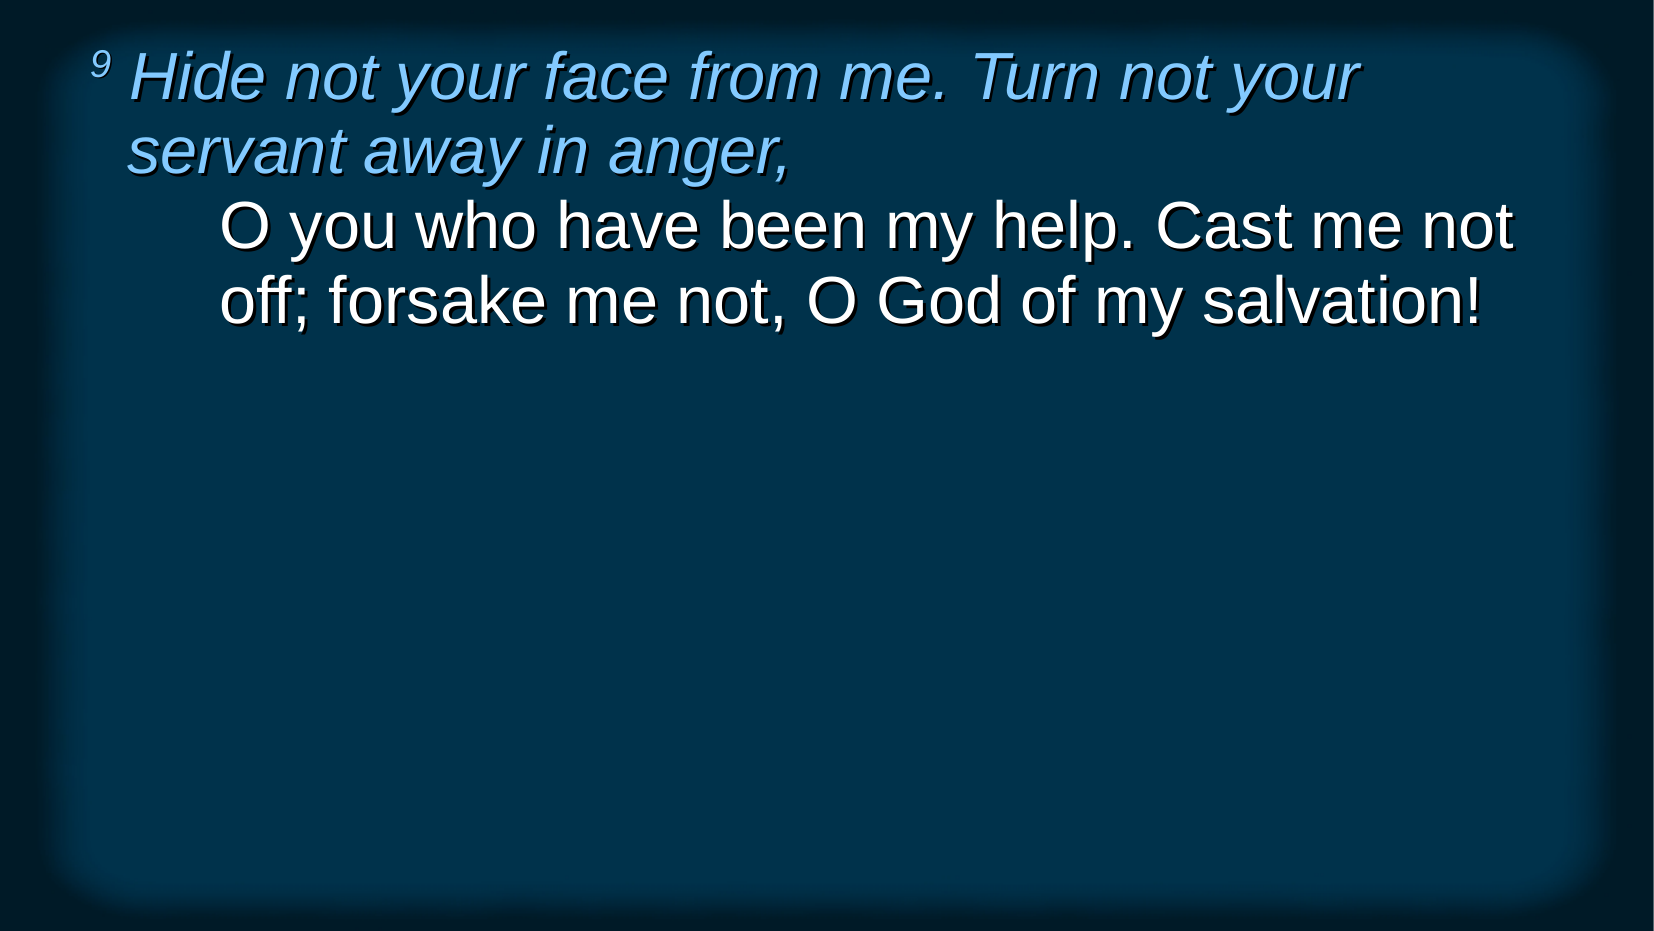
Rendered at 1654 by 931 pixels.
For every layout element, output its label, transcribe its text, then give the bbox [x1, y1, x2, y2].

text_box 9 Hide not your face from me. Turn not your servant away in anger, O you who have been my help. Cast me not off; forsake me not, O God of my salvation! [75, 31, 1576, 436]
picture [0, 0, 1654, 931]
